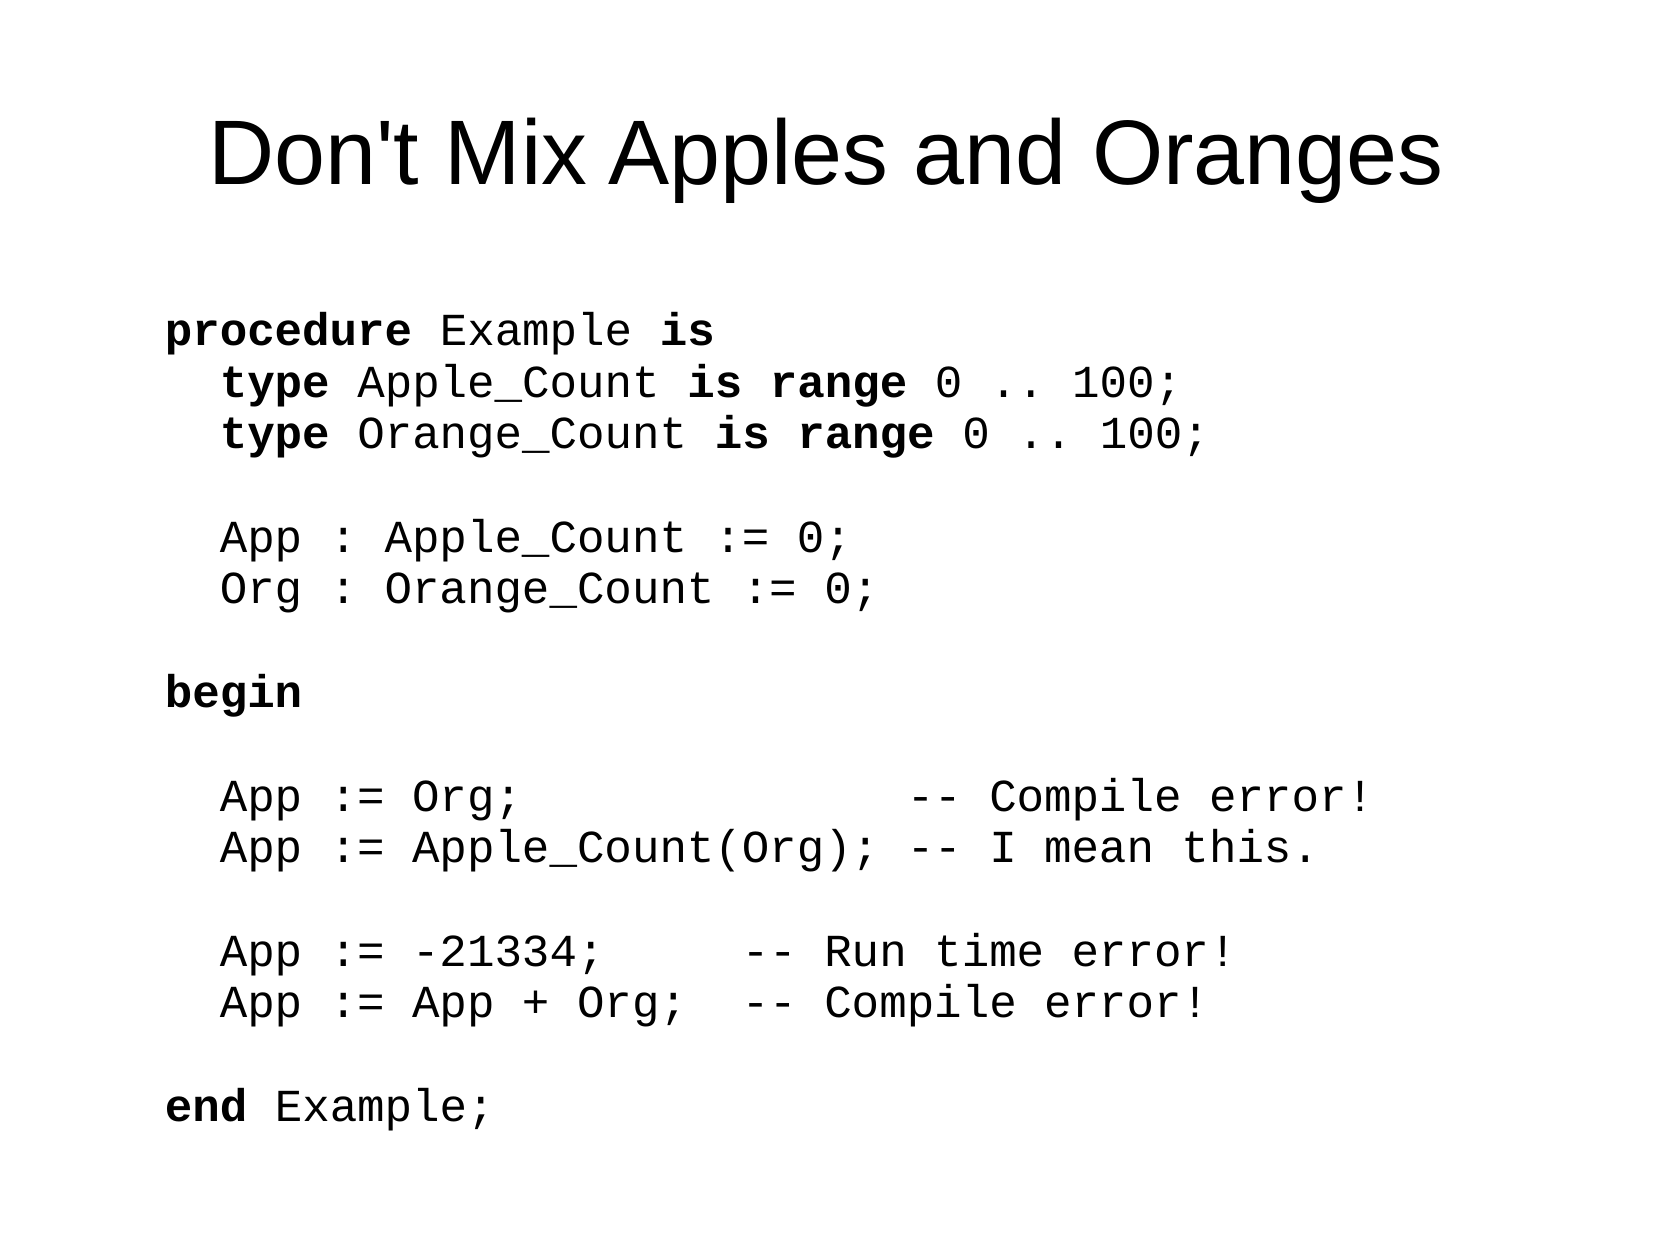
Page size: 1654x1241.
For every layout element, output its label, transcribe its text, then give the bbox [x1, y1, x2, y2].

title Don't Mix Apples and Oranges [82, 49, 1571, 257]
text_box procedure Example is type Apple_Count is range 0 .. 100; type Orange_Count is range 0 .. 100; App : Apple_Count := 0; Org : Orange_Count := 0; begin App := Org; -- Compile error! App := Apple_Count(Org); -- I mean this. App := -21334; -- Run time error! App := App + Org; -- Compile error! end Example; [150, 300, 1501, 1111]
